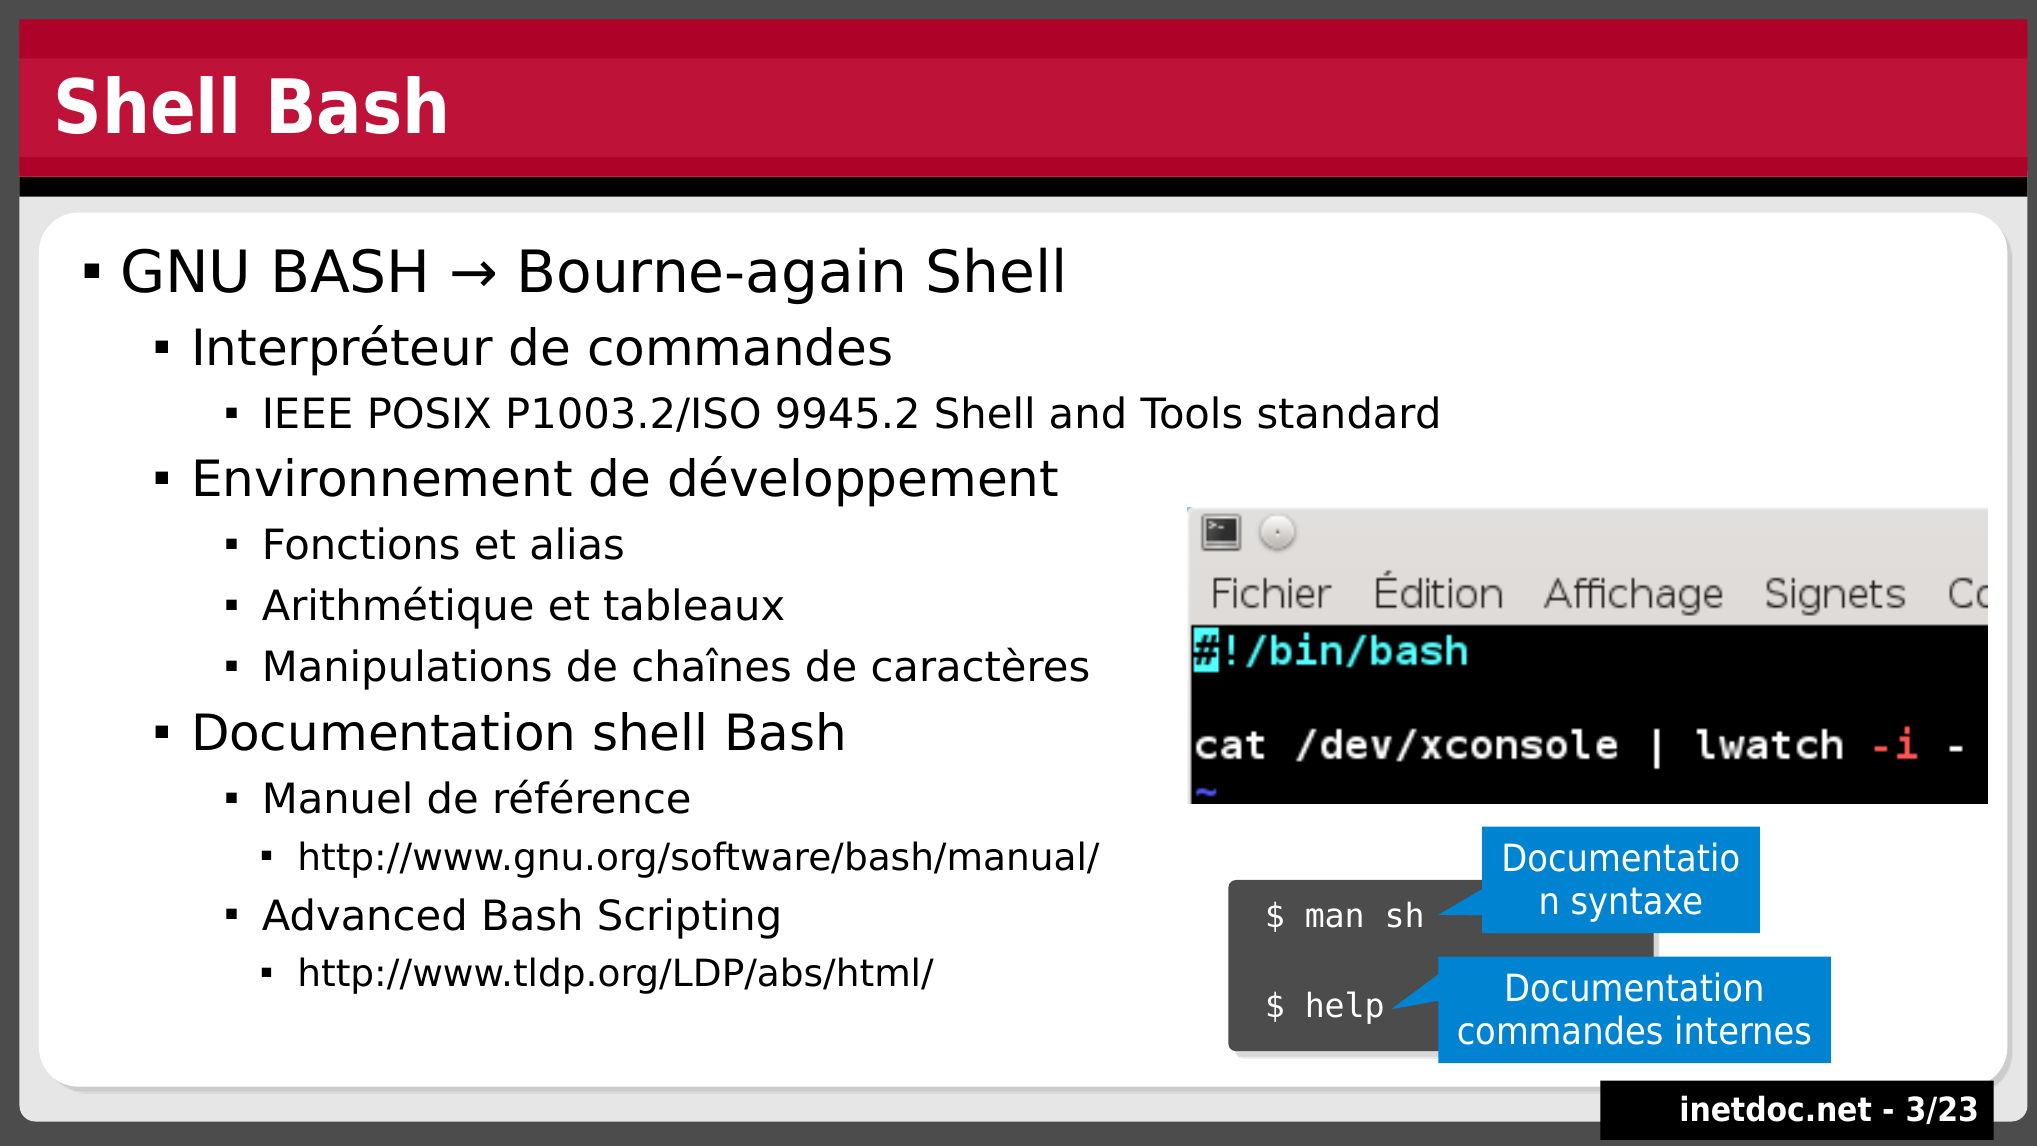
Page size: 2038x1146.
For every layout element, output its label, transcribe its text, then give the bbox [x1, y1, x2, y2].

text_box inetdoc.net - <numéro>/23 [1600, 1080, 1994, 1140]
text_box GNU BASH → Bourne-again Shell Interpréteur de commandes IEEE POSIX P1003.2/ISO 9945.2 Shell and Tools standard Environnement de développement Fonctions et alias Arithmétique et tableaux Manipulations de chaînes de caractères Documentation shell Bash Manuel de référence http://www.gnu.org/software/bash/manual/ Advanced Bash Scripting http://www.tldp.org/LDP/abs/html/ [38, 212, 2008, 1087]
text_box $ man sh $ help [1228, 879, 1654, 1052]
text_box Documentation commandes internes [1391, 956, 1831, 1064]
picture [1187, 507, 1988, 804]
text_box Shell Bash [19, 59, 2028, 157]
text_box [19, 157, 2028, 1122]
text_box Documentation syntaxe [1438, 826, 1760, 934]
text_box [19, 19, 2028, 59]
